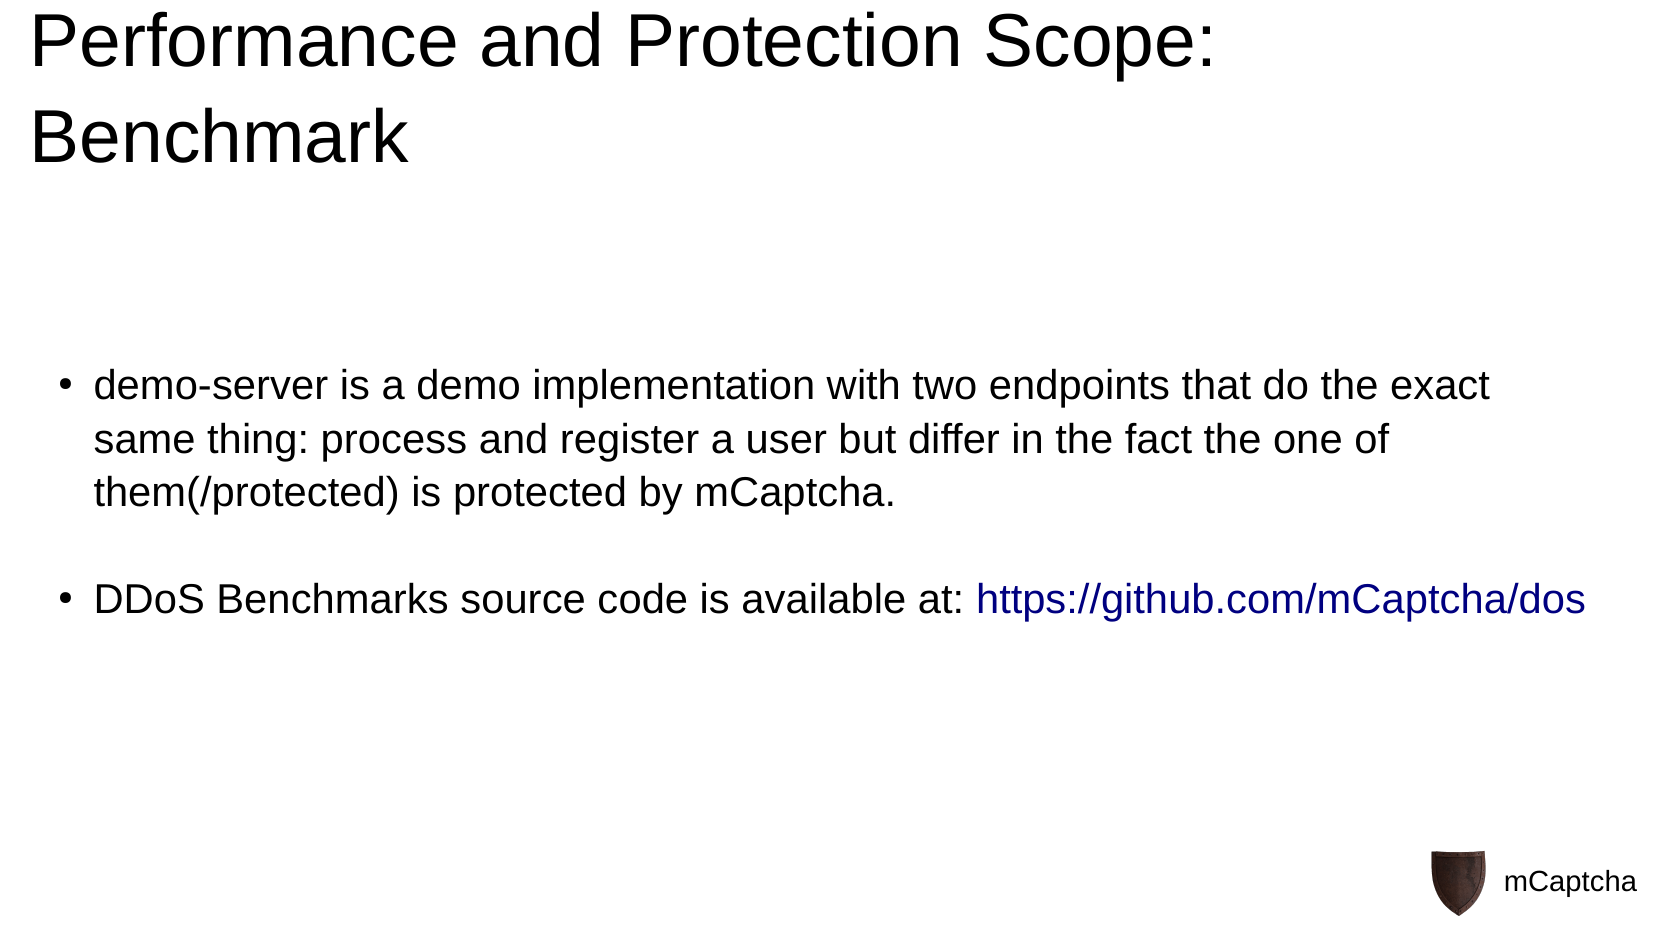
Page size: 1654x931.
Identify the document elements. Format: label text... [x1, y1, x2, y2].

title Performance and Protection Scope: Benchmark [29, 0, 1538, 260]
picture [1425, 846, 1493, 918]
text_box mCaptcha [1489, 857, 1654, 906]
text_box demo-server is a demo implementation with two endpoints that do the exact same thing: process and register a user but differ in the fact the one of them(/protected) is protected by mCaptcha. DDoS Benchmarks source code is available at: https://github.com/mCaptcha/dos [58, 201, 1596, 776]
